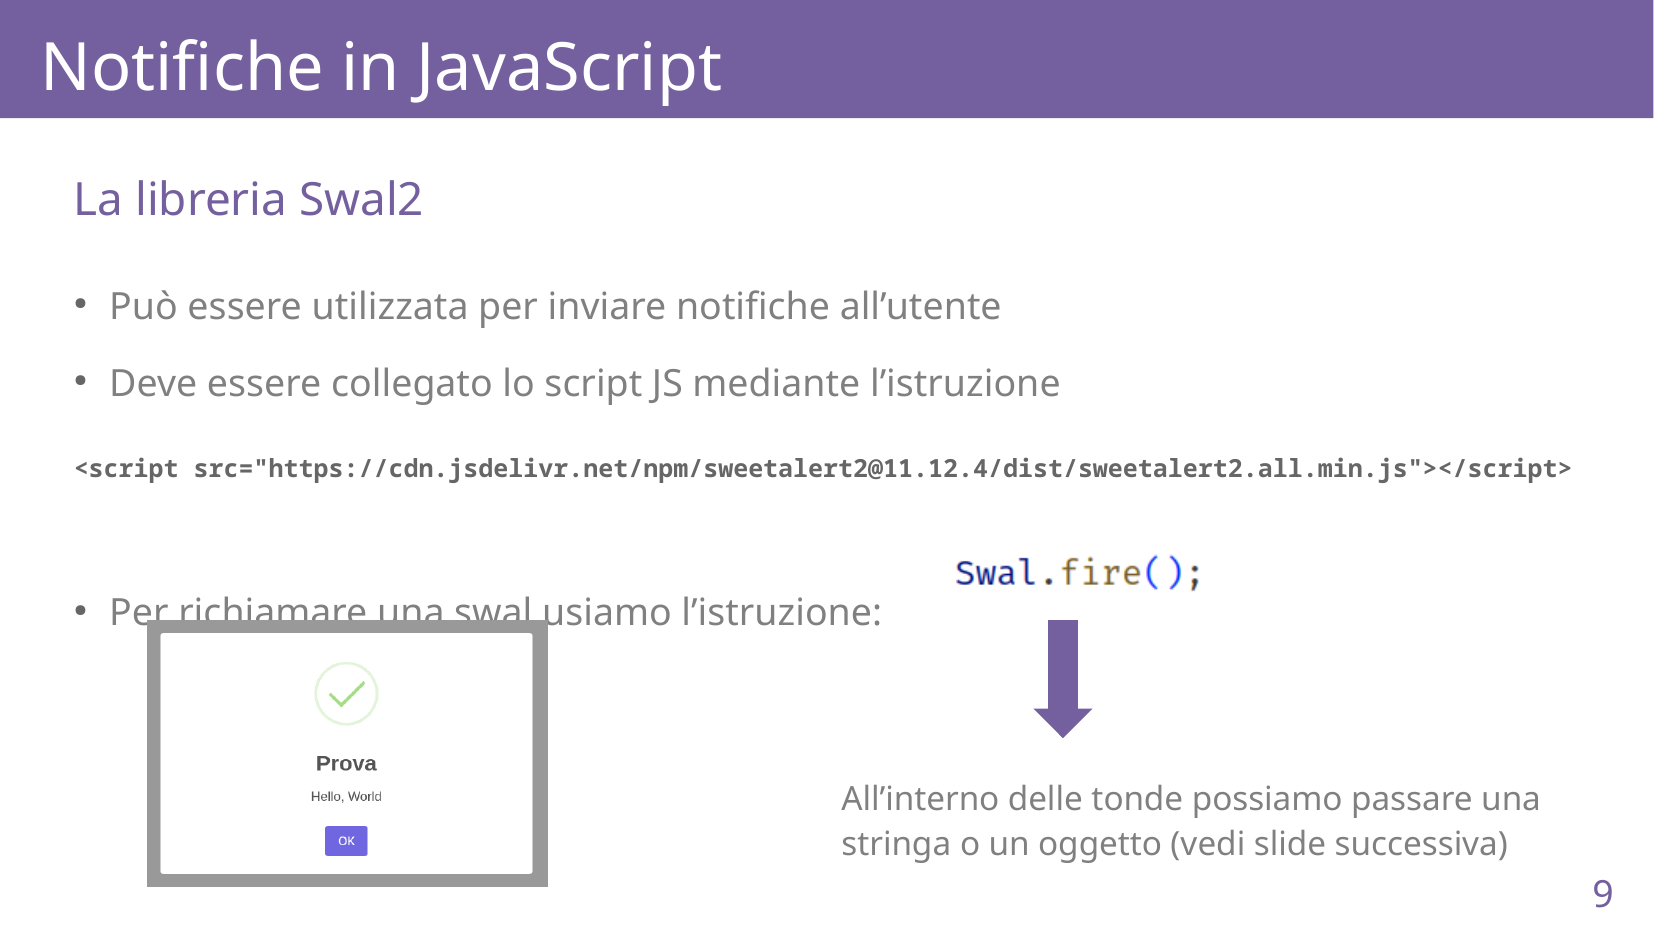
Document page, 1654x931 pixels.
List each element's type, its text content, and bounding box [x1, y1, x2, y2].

text_box <script src="https://cdn.jsdelivr.net/npm/sweetalert2@11.12.4/dist/sweetalert2.all.min.js"></script> [59, 442, 1589, 488]
text_box [0, 0, 1654, 119]
text_box Notifiche in JavaScript [25, 11, 942, 107]
picture [944, 549, 1211, 599]
picture [147, 620, 548, 887]
text_box <numero> [1510, 860, 1654, 931]
text_box La libreria Swal2 [59, 158, 1107, 229]
text_box Può essere utilizzata per inviare notifiche all’utente Deve essere collegato lo script JS mediante l’istruzione Per richiamare una swal usiamo l’istruzione: [59, 246, 1599, 599]
text_box All’interno delle tonde possiamo passare una stringa o un oggetto (vedi slide successiva) [826, 767, 1546, 863]
text_box [1033, 620, 1093, 739]
